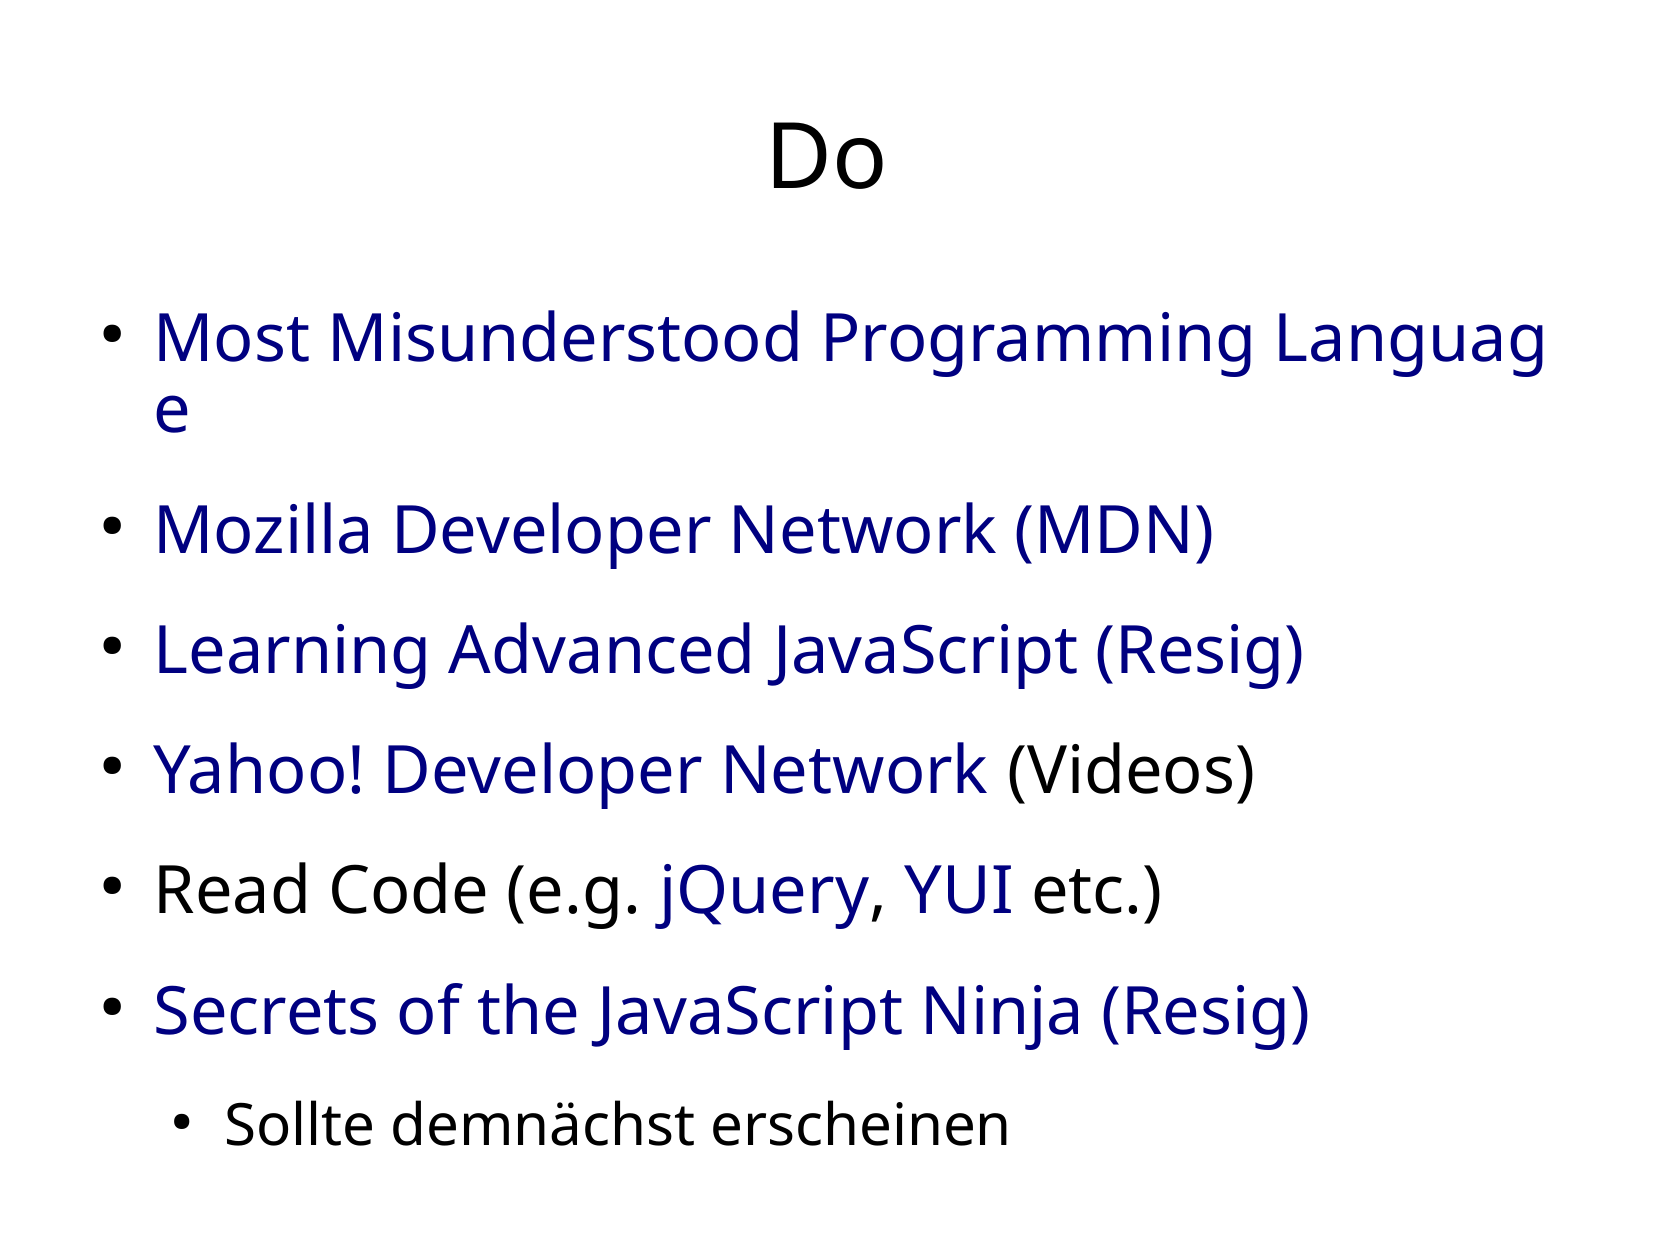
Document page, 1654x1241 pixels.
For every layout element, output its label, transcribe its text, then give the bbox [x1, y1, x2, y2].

title Do [82, 56, 1571, 250]
list Most Misunderstood Programming Language Mozilla Developer Network (MDN) Learning Advanced JavaScript (Resig) Yahoo! Developer Network (Videos) Read Code (e.g. jQuery, YUI etc.) Secrets of the JavaScript Ninja (Resig) Sollte demnächst erscheinen [82, 290, 1571, 1109]
